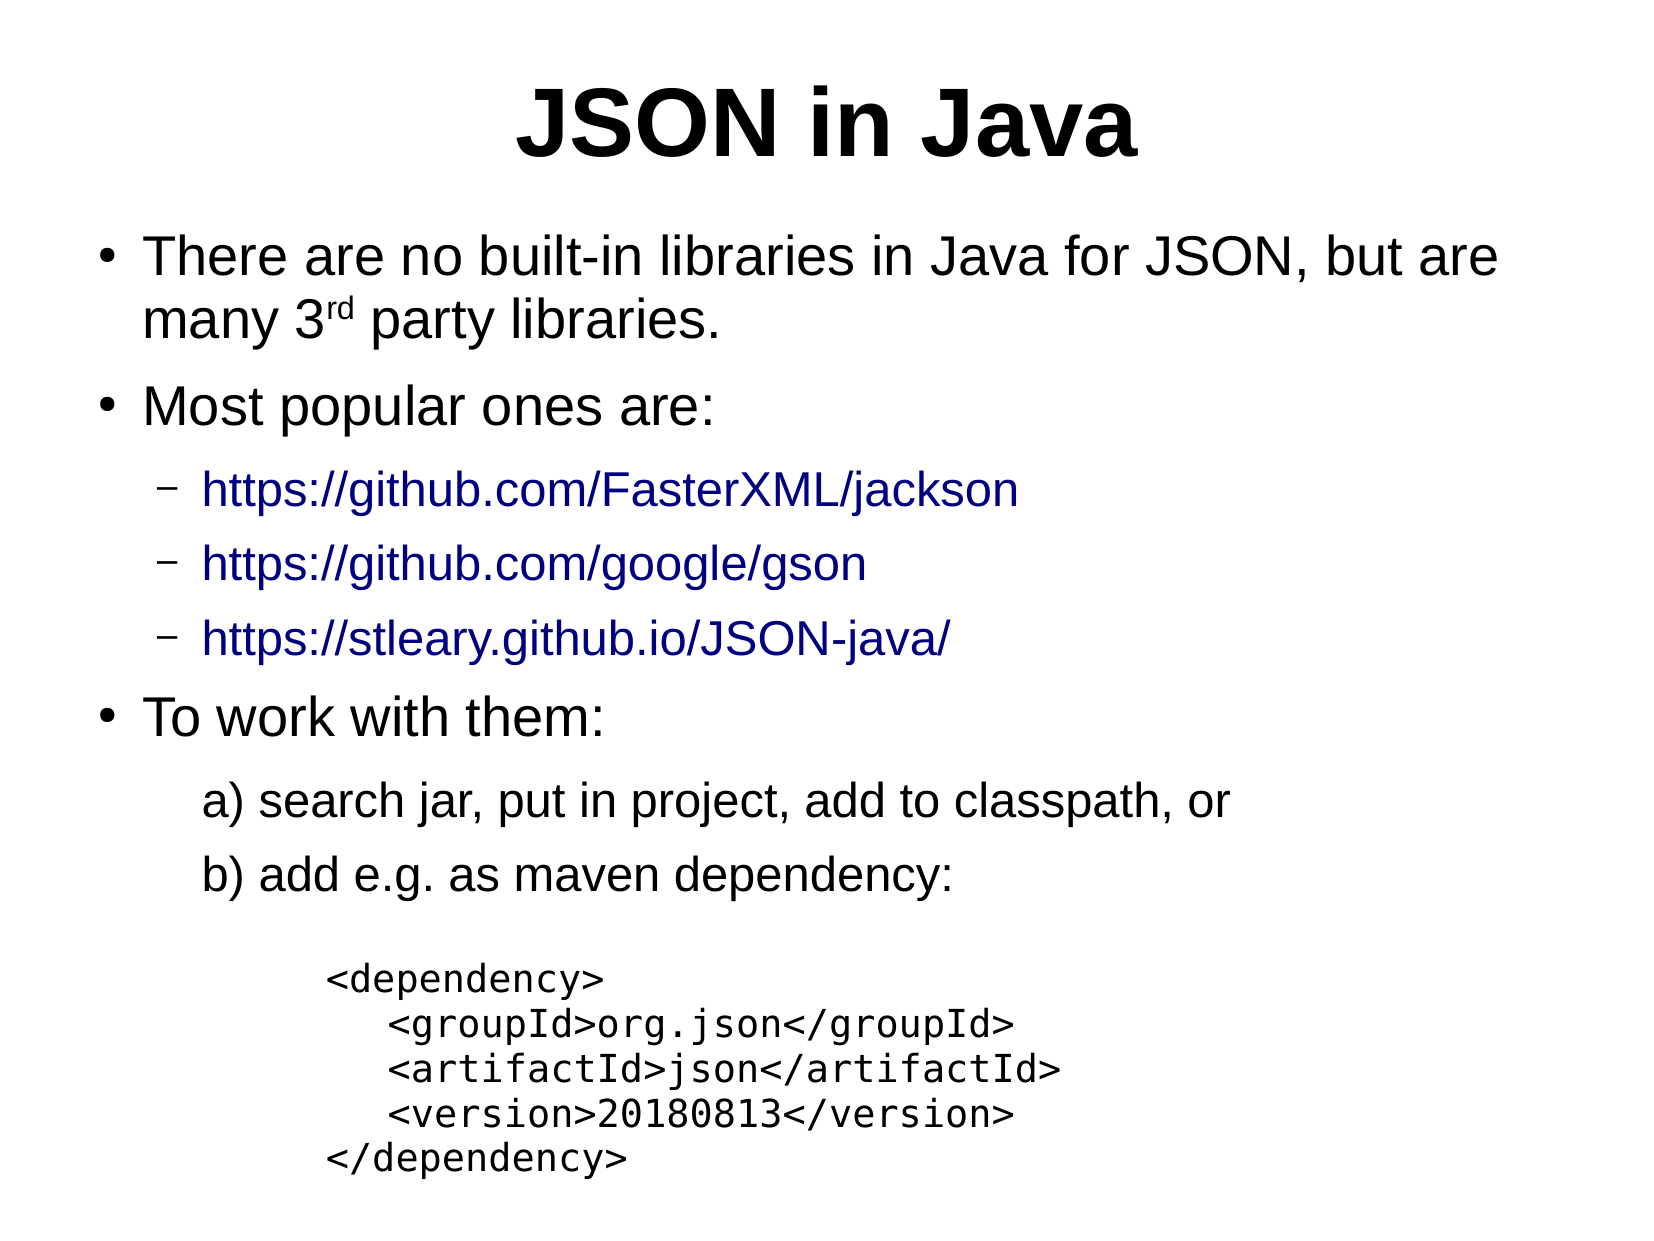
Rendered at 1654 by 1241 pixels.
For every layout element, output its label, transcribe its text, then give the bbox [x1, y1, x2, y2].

title JSON in Java [82, 49, 1571, 196]
list There are no built-in libraries in Java for JSON, but are many 3rd party libraries. Most popular ones are: https://github.com/FasterXML/jackson https://github.com/google/gson https://stleary.github.io/JSON-java/ To work with them: a) search jar, put in project, add to classpath, or b) add e.g. as maven dependency: <dependency> <groupId>org.json</groupId> <artifactId>json</artifactId> <version>20180813</version> </dependency> [82, 225, 1538, 1186]
